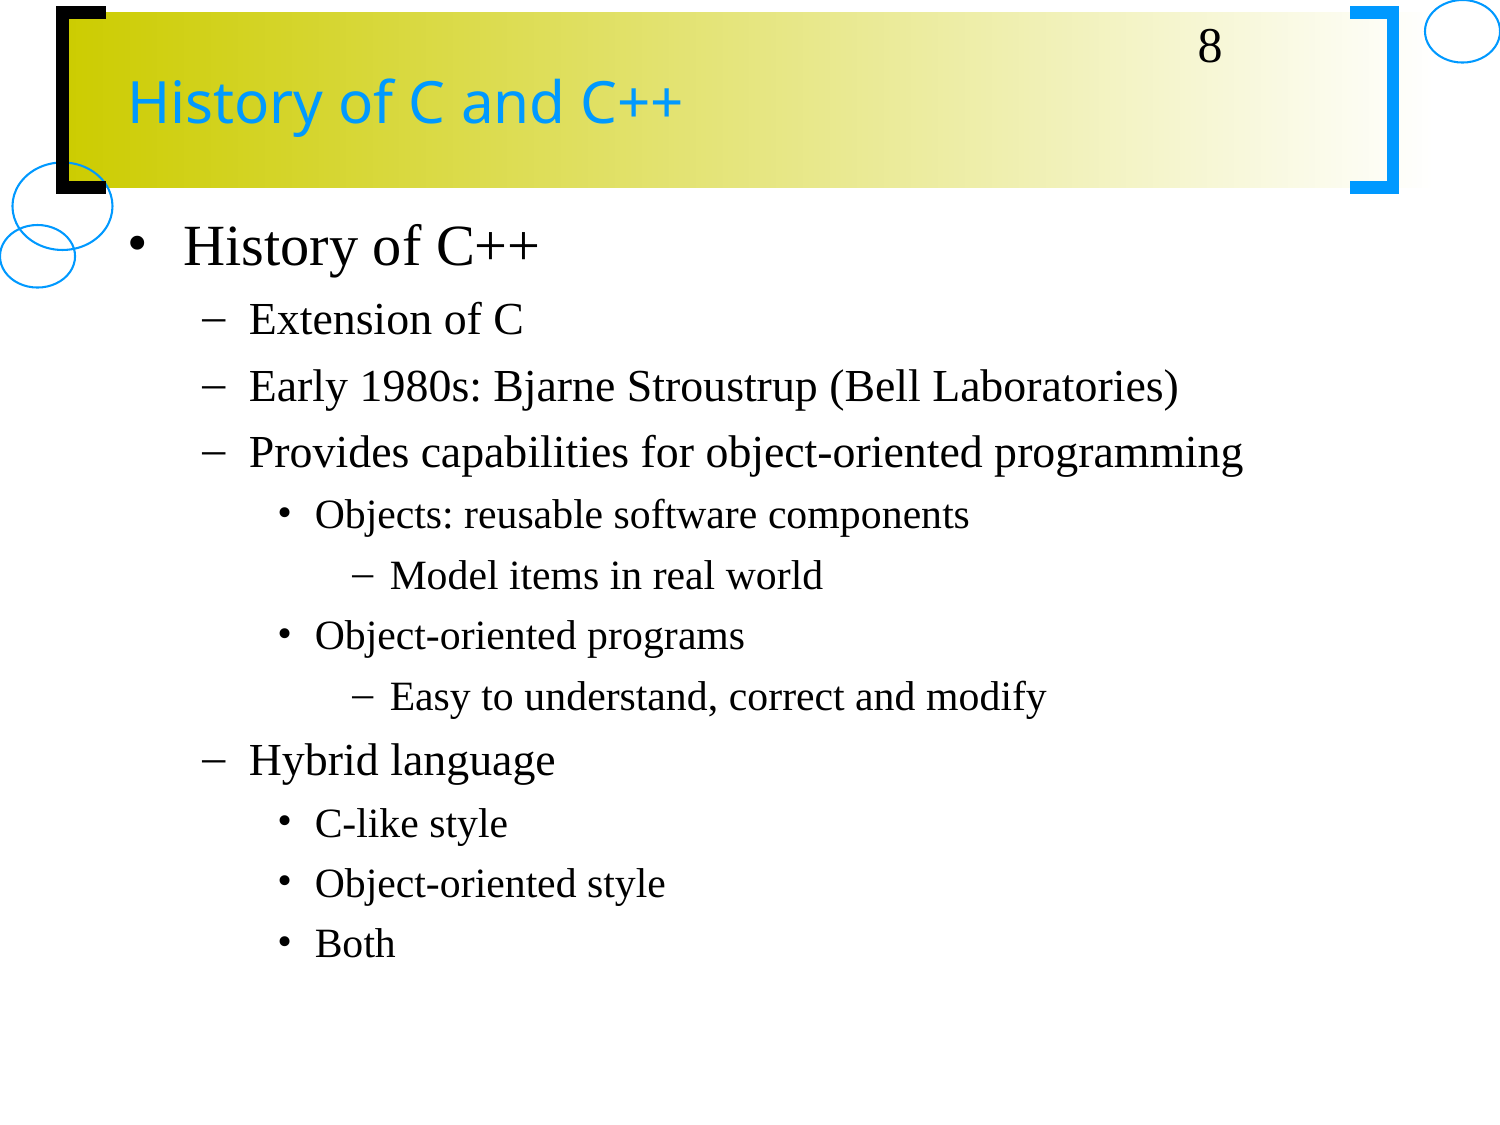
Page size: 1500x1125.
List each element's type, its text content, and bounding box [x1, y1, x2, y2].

list History of C++ Extension of C Early 1980s: Bjarne Stroustrup (Bell Laboratories) Provides capabilities for object-oriented programming Objects: reusable software components Model items in real world Object-oriented programs Easy to understand, correct and modify Hybrid language C-like style Object-oriented style Both [112, 199, 1388, 1063]
title History of C and C++ [112, 12, 1388, 188]
